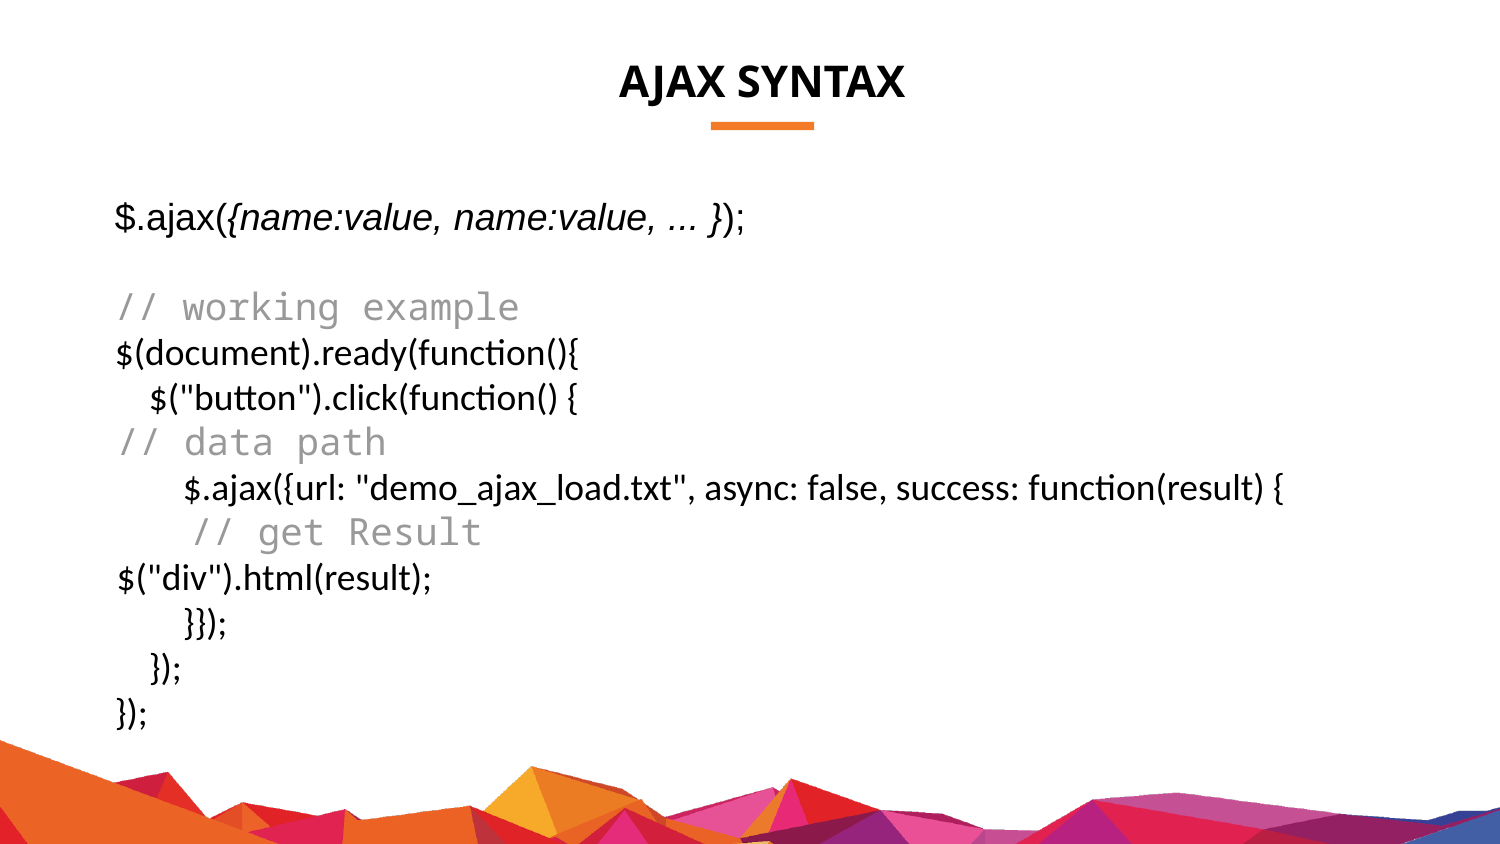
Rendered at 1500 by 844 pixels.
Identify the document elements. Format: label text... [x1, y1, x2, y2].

text_box $.ajax({name:value, name:value, ... }); // working example $(document).ready(function(){ $("button").click(function() { // data path $.ajax({url: "demo_ajax_load.txt", async: false, success: function(result) { // get Result $("div").html(result); }}); }); }); [87, 185, 1438, 741]
picture [0, 740, 1500, 844]
title AJAX SYNTAX [94, 39, 1431, 110]
